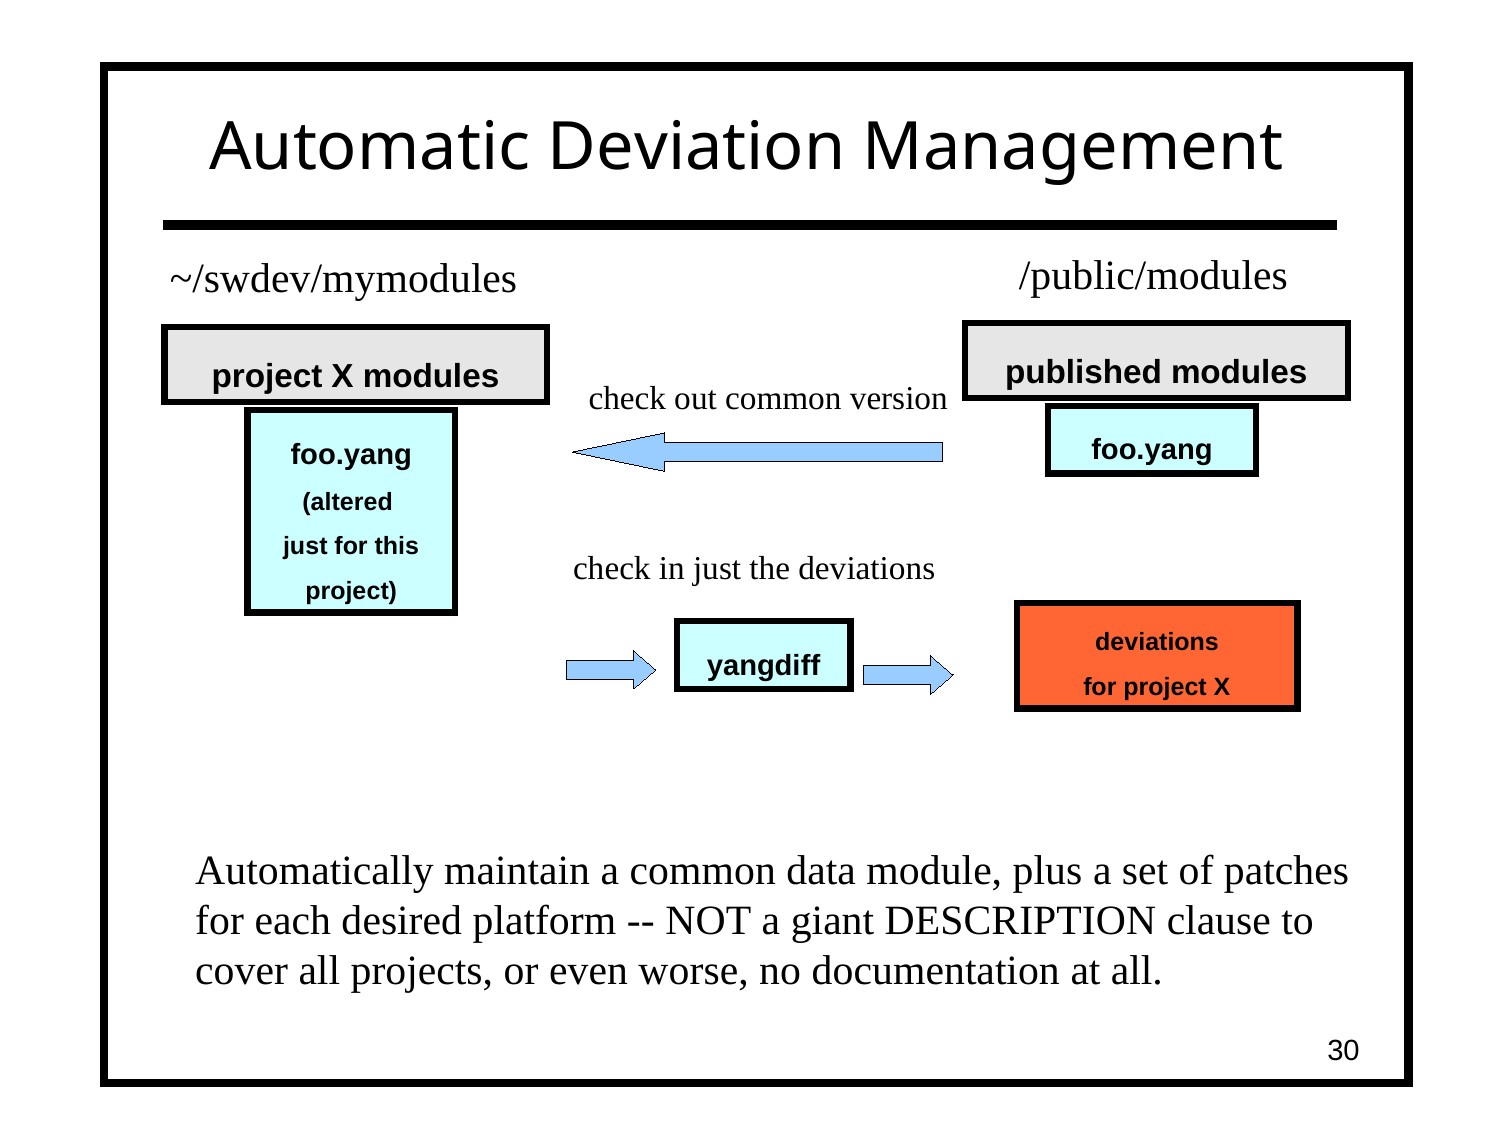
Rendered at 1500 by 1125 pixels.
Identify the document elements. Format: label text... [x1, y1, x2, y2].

text_box Automatically maintain a common data module, plus a set of patches for each desired platform -- NOT a giant DESCRIPTION clause to cover all projects, or even worse, no documentation at all. [180, 835, 1376, 1000]
text_box foo.yang (altered just for this project) [247, 409, 456, 613]
text_box foo.yang [1048, 405, 1256, 474]
text_box yangdiff [676, 620, 851, 689]
text_box deviations for project X [1016, 603, 1298, 709]
text_box [566, 650, 656, 689]
text_box published modules [965, 322, 1348, 399]
text_box project X modules [164, 326, 548, 403]
text_box /public/modules [1004, 240, 1304, 306]
text_box [572, 432, 943, 472]
text_box [863, 655, 954, 695]
text_box check in just the deviations [558, 539, 952, 595]
text_box ~/swdev/mymodules [154, 243, 533, 309]
text_box check out common version [573, 368, 964, 424]
title Automatic Deviation Management [162, 82, 1332, 206]
